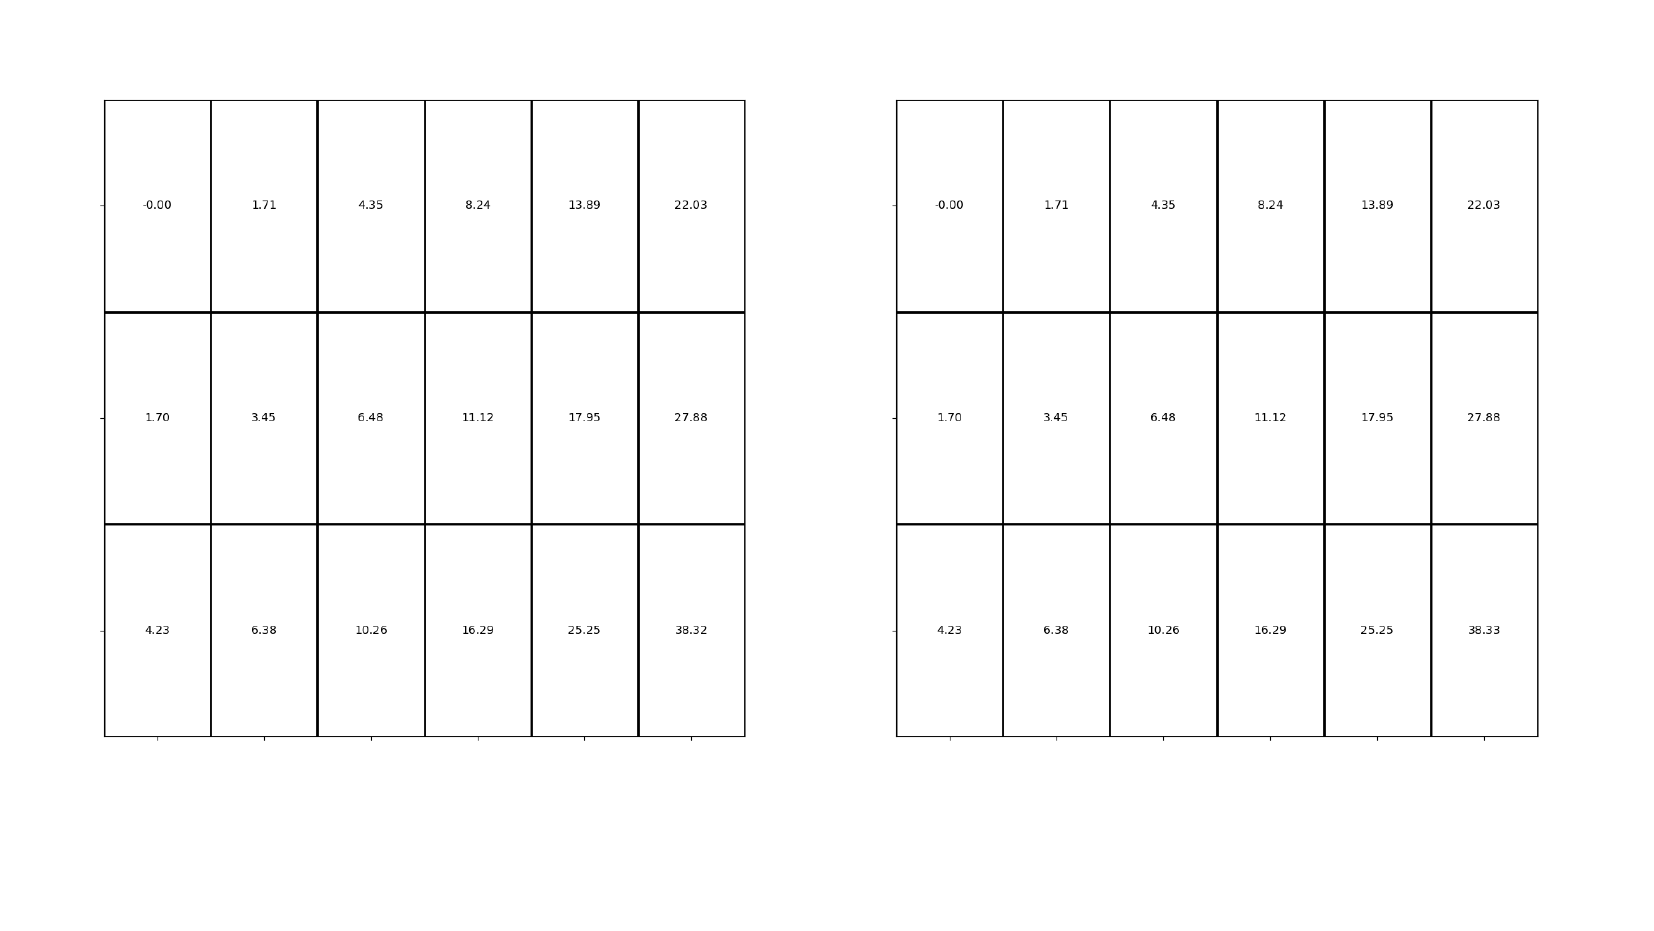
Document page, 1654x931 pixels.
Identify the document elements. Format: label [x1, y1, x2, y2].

picture [0, 0, 1620, 827]
